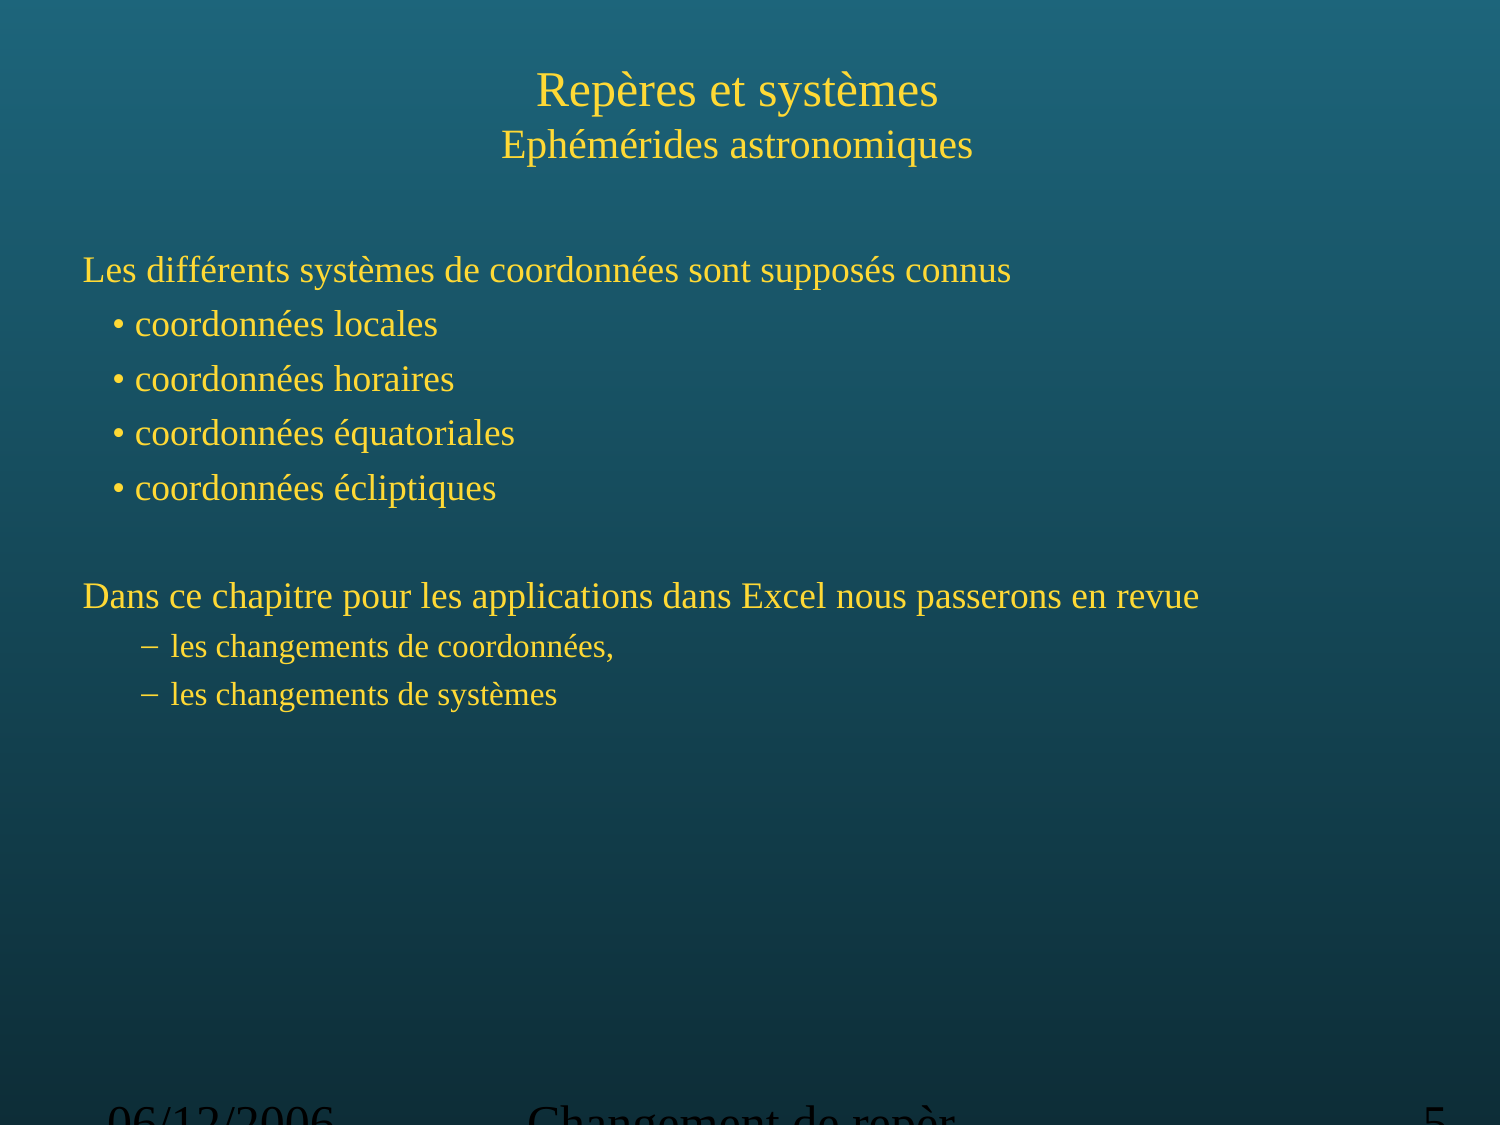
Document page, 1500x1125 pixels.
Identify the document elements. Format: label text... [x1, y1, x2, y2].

title Repères et systèmes Ephémérides astronomiques [99, 48, 1375, 175]
list Les différents systèmes de coordonnées sont supposés connus • coordonnées locales • coordonnées horaires • coordonnées équatoriales • coordonnées écliptiques Dans ce chapitre pour les applications dans Excel nous passerons en revue les changements de coordonnées, les changements de systèmes [67, 237, 1404, 917]
